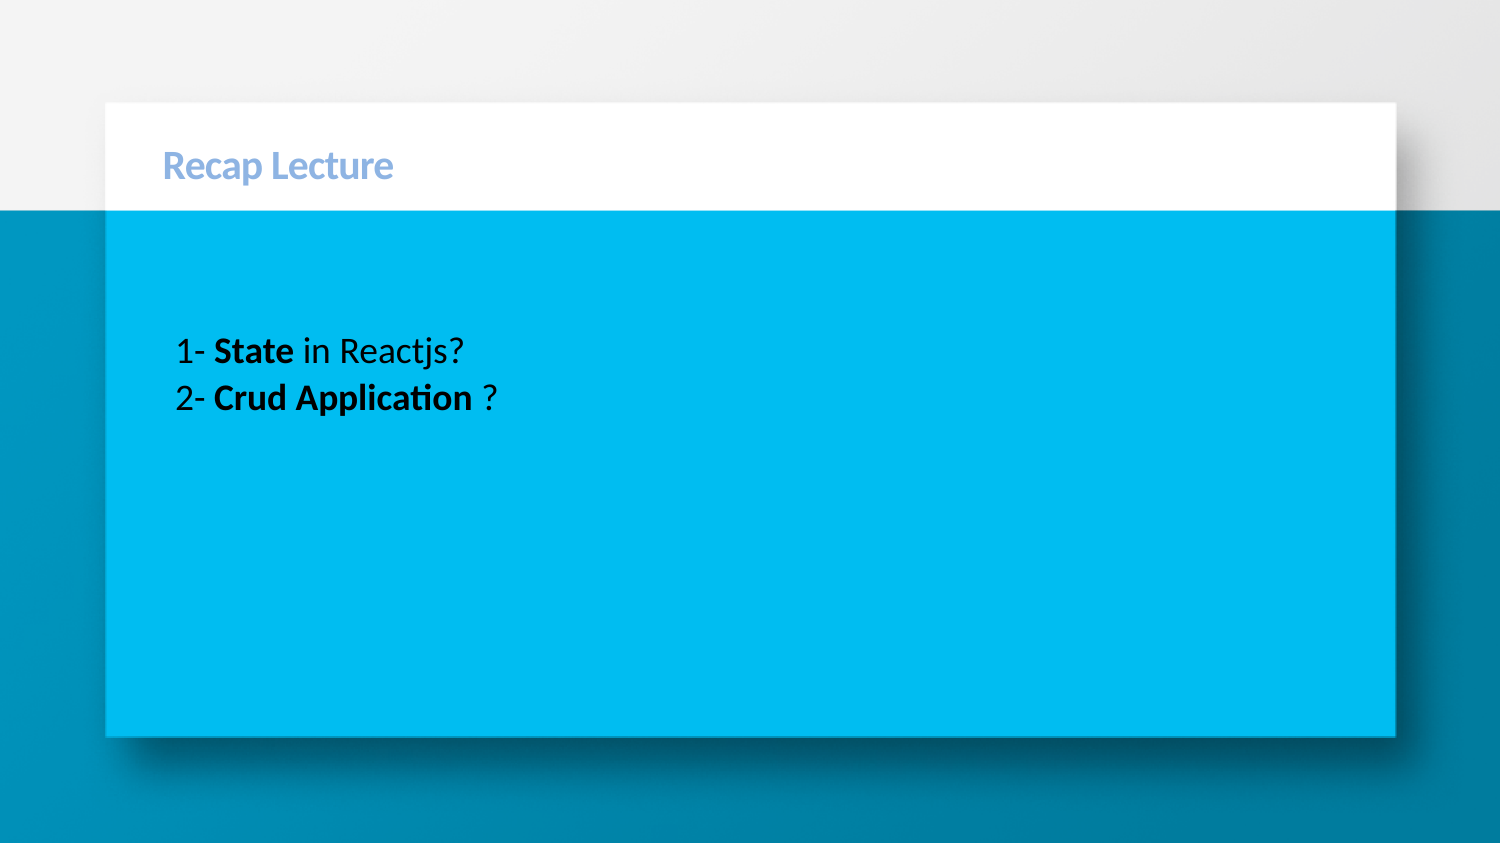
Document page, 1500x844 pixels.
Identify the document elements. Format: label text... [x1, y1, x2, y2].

text_box [0, 0, 1500, 843]
title Recap Lecture [160, 135, 676, 279]
text_box 1- State in Reactjs? 2- Crud Application ? [173, 323, 1309, 465]
